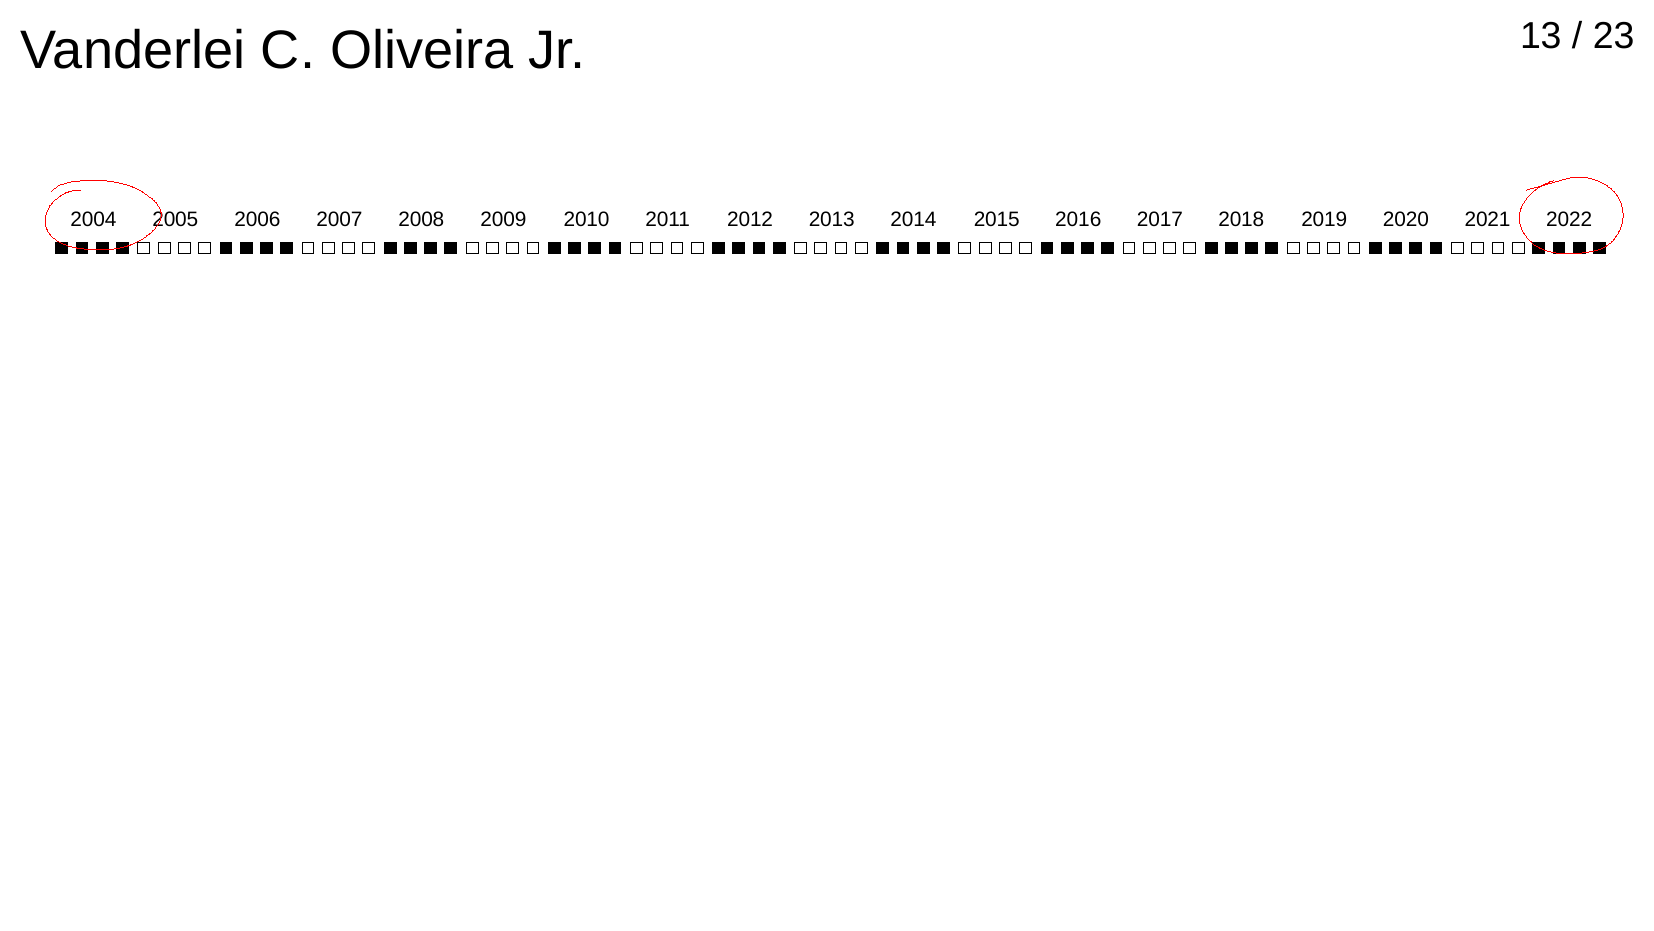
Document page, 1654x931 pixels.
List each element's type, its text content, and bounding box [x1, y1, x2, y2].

text_box 2019 [1286, 200, 1363, 239]
text_box [158, 242, 171, 254]
text_box [527, 242, 539, 254]
text_box [1101, 242, 1114, 254]
text_box [588, 242, 601, 254]
text_box 2009 [465, 200, 542, 239]
text_box 2014 [875, 200, 952, 239]
text_box [630, 242, 643, 254]
text_box [96, 250, 109, 254]
text_box [116, 242, 129, 254]
text_box [876, 242, 889, 254]
text_box [1553, 242, 1565, 254]
text_box 2017 [1122, 200, 1198, 239]
text_box [302, 242, 314, 254]
text_box [1041, 242, 1053, 254]
text_box 2005 [137, 200, 214, 239]
text_box [362, 242, 375, 254]
text_box [342, 242, 355, 254]
text_box [999, 242, 1012, 254]
text_box [55, 242, 68, 254]
text_box [814, 242, 827, 254]
text_box [1265, 242, 1278, 254]
text_box [671, 242, 683, 254]
text_box [198, 242, 211, 254]
text_box 2018 [1203, 200, 1280, 239]
text_box [1143, 242, 1156, 254]
text_box [712, 242, 725, 254]
text_box 2011 [630, 200, 707, 239]
text_box [404, 242, 417, 254]
text_box 2016 [1040, 200, 1117, 239]
text_box 2013 [793, 200, 870, 239]
text_box [1492, 242, 1504, 254]
text_box [917, 242, 930, 254]
text_box [1348, 242, 1360, 254]
text_box <number> / 23 [1375, 0, 1654, 71]
text_box [958, 242, 971, 254]
text_box [1389, 242, 1402, 254]
text_box [137, 242, 150, 254]
text_box Vanderlei C. Oliveira Jr. [5, 11, 615, 89]
text_box [937, 242, 950, 254]
text_box [897, 242, 909, 254]
text_box [691, 242, 704, 254]
text_box [1123, 242, 1135, 254]
text_box [1430, 242, 1442, 254]
text_box [178, 242, 191, 254]
text_box [732, 242, 745, 254]
text_box [220, 242, 232, 254]
text_box [384, 242, 397, 254]
text_box [650, 242, 663, 254]
text_box [1245, 242, 1258, 254]
text_box 2010 [548, 200, 625, 239]
text_box [609, 242, 621, 254]
text_box [1205, 242, 1218, 254]
text_box [1081, 242, 1094, 254]
text_box 2022 [1531, 200, 1608, 239]
text_box [280, 242, 293, 254]
text_box 2012 [712, 200, 788, 239]
text_box [240, 242, 253, 254]
text_box [1183, 242, 1196, 254]
text_box [1471, 242, 1484, 254]
text_box 2007 [301, 200, 378, 239]
text_box [1512, 242, 1525, 254]
text_box [1163, 242, 1176, 254]
text_box [773, 242, 786, 254]
text_box [1061, 242, 1074, 254]
text_box [1019, 242, 1032, 254]
text_box [548, 242, 561, 254]
text_box [96, 242, 109, 249]
text_box [1307, 242, 1320, 254]
text_box 2020 [1368, 200, 1444, 239]
text_box [1573, 242, 1586, 254]
text_box 2021 [1449, 200, 1526, 239]
text_box [1225, 242, 1238, 254]
text_box [1287, 242, 1300, 254]
text_box 2004 [55, 200, 132, 239]
text_box [260, 242, 273, 254]
text_box [1451, 242, 1464, 254]
text_box [1409, 242, 1422, 254]
text_box [486, 242, 499, 254]
text_box [1327, 242, 1340, 254]
text_box 2006 [219, 200, 296, 239]
text_box [979, 242, 992, 254]
text_box [506, 242, 519, 254]
text_box [424, 242, 437, 254]
text_box [444, 242, 457, 254]
text_box [1532, 242, 1545, 254]
text_box [76, 242, 88, 254]
text_box [322, 242, 335, 254]
text_box [794, 242, 807, 254]
text_box [1369, 242, 1382, 254]
text_box [855, 242, 868, 254]
text_box [568, 242, 581, 254]
text_box [753, 242, 765, 254]
text_box 2015 [958, 200, 1035, 239]
text_box [466, 242, 479, 254]
text_box 2008 [383, 200, 460, 239]
text_box [1593, 242, 1606, 254]
text_box [835, 242, 847, 254]
